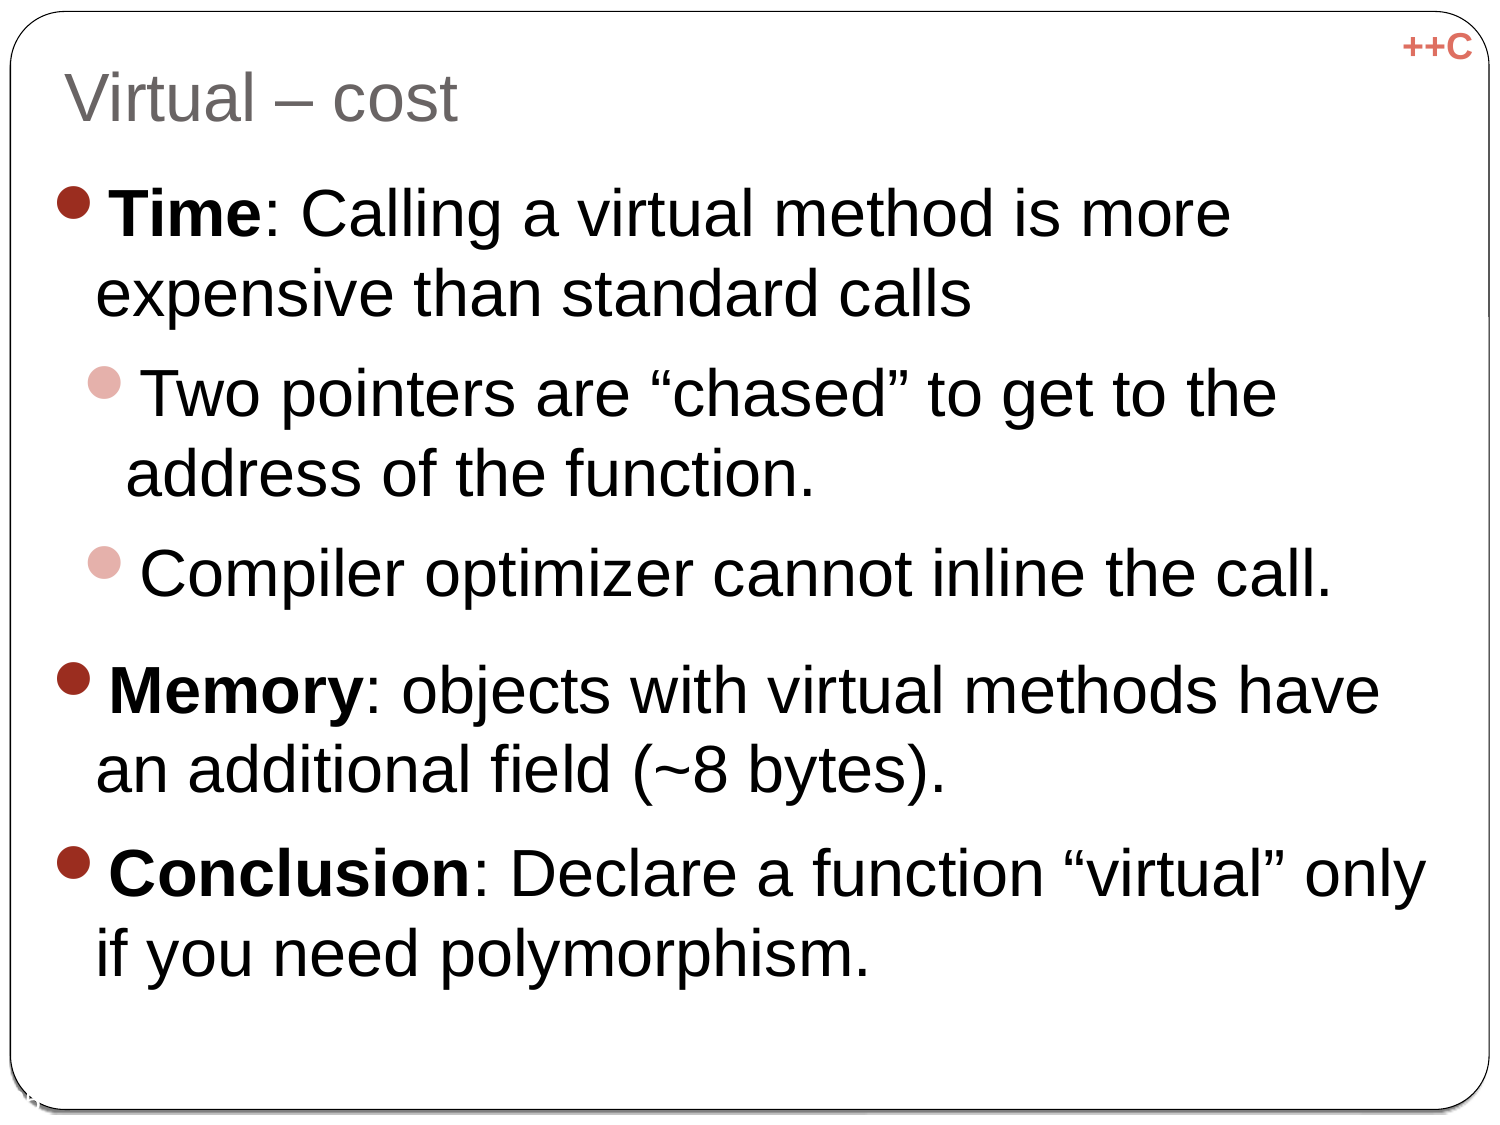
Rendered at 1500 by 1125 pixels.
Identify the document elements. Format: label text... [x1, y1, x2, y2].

slide_number <number> [0, 1074, 50, 1125]
list Time: Calling a virtual method is more expensive than standard calls Two pointers are “chased” to get to the address of the function. Compiler optimizer cannot inline the call. Memory: objects with virtual methods have an additional field (~8 bytes). Conclusion: Declare a function “virtual” only if you need polymorphism. [37, 162, 1463, 1088]
title Virtual – cost [50, 45, 1450, 150]
